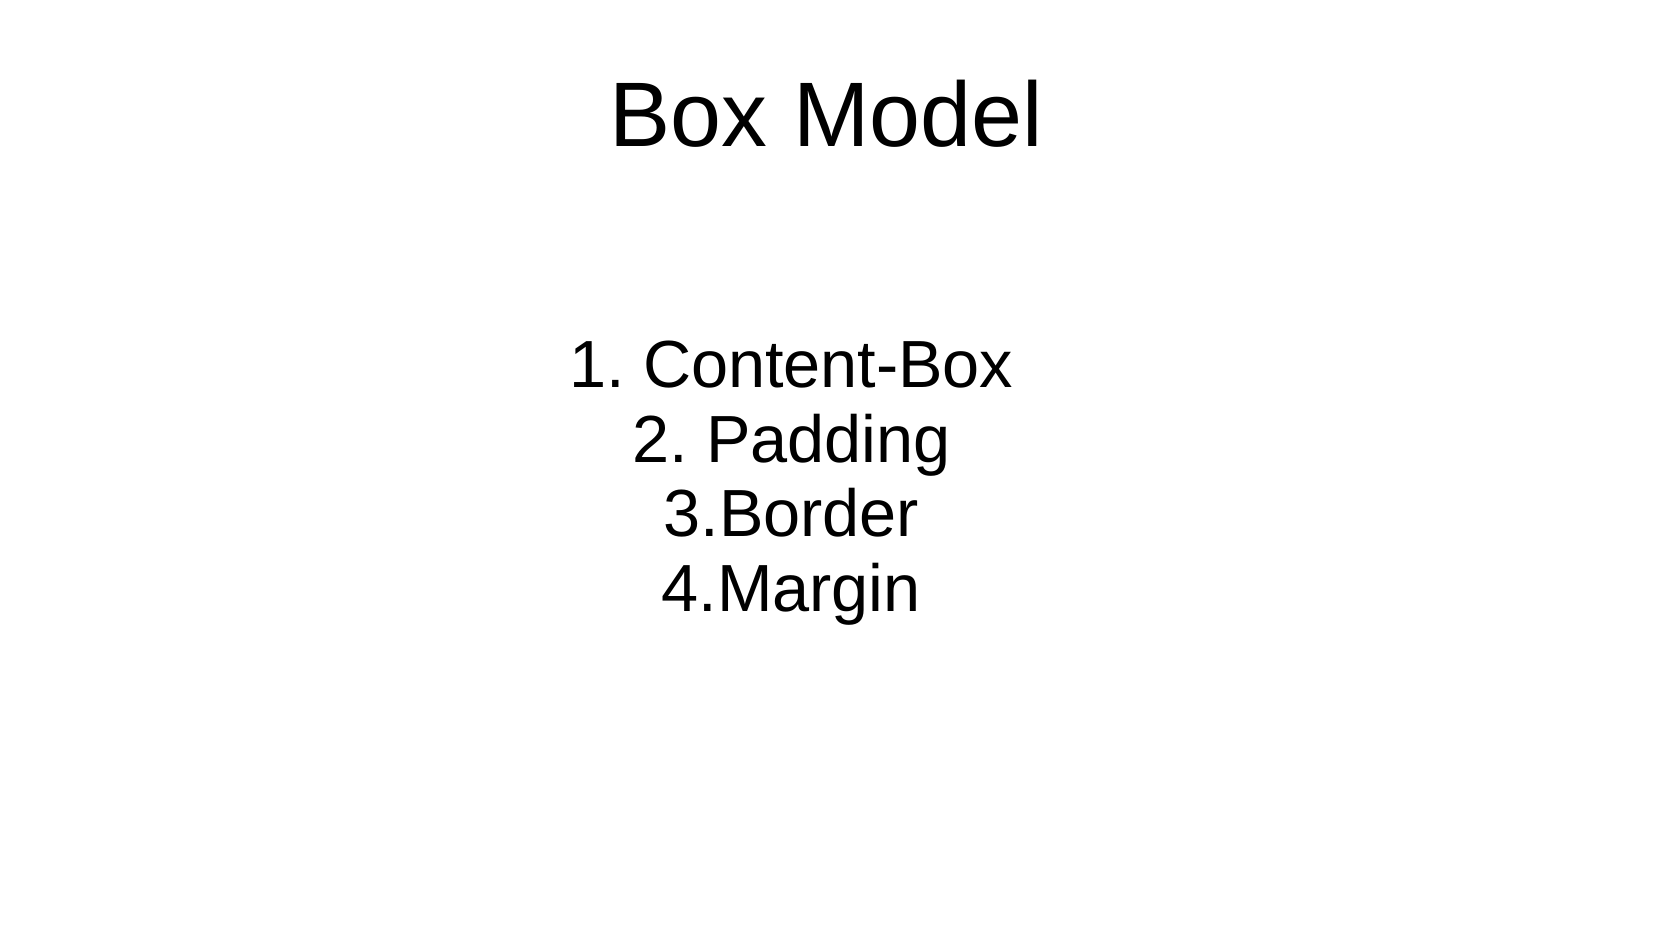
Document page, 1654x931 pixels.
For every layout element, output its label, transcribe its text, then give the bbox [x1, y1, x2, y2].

title Box Model [82, 37, 1571, 193]
subtitle 1. Content-Box 2. Padding 3.Border 4.Margin [47, 206, 1536, 747]
